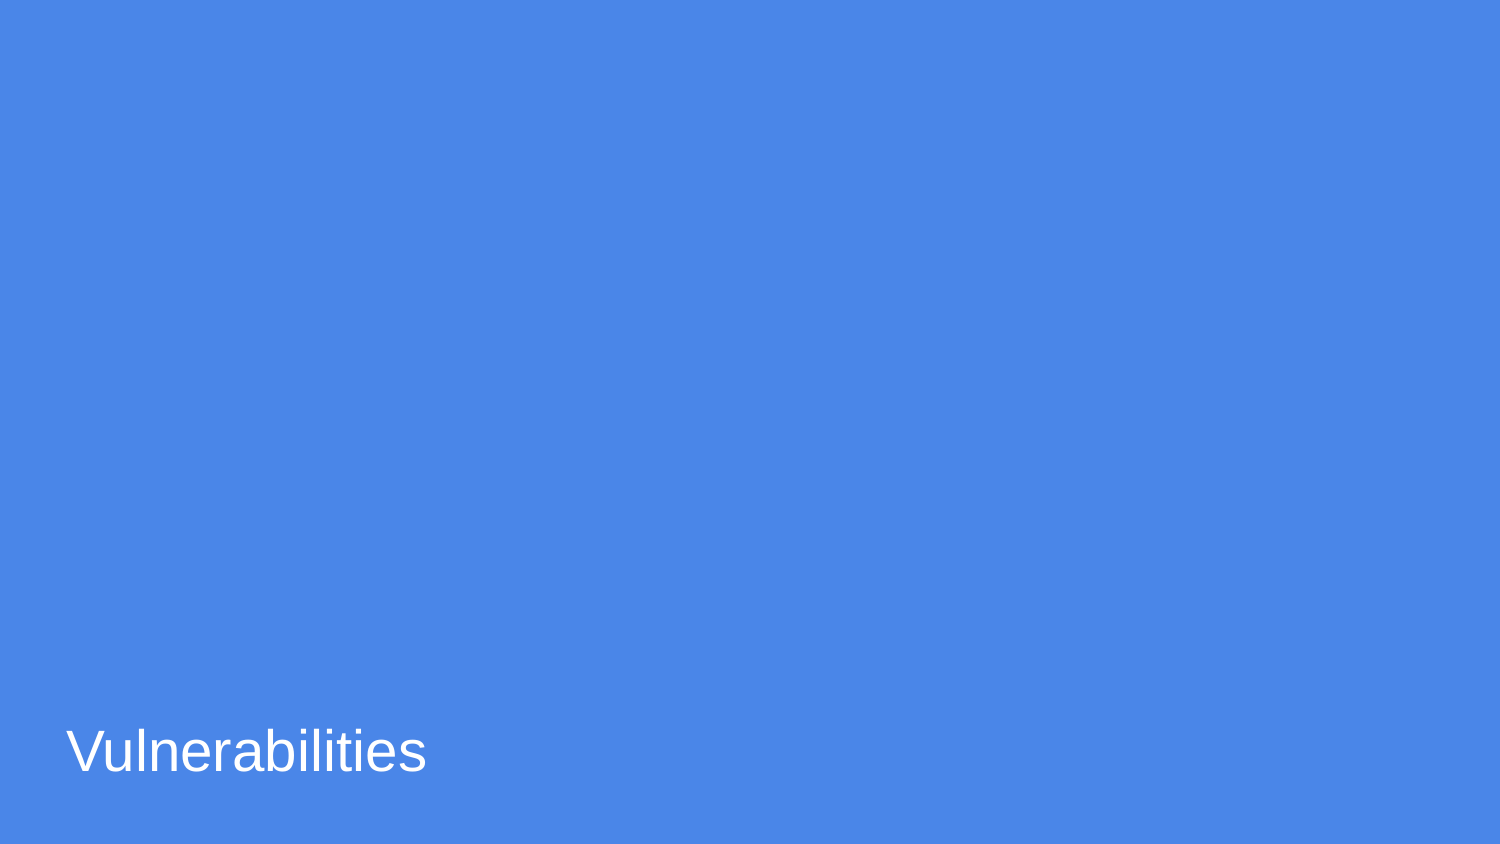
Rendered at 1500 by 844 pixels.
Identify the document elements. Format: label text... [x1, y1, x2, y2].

title Vulnerabilities [51, 698, 1449, 792]
